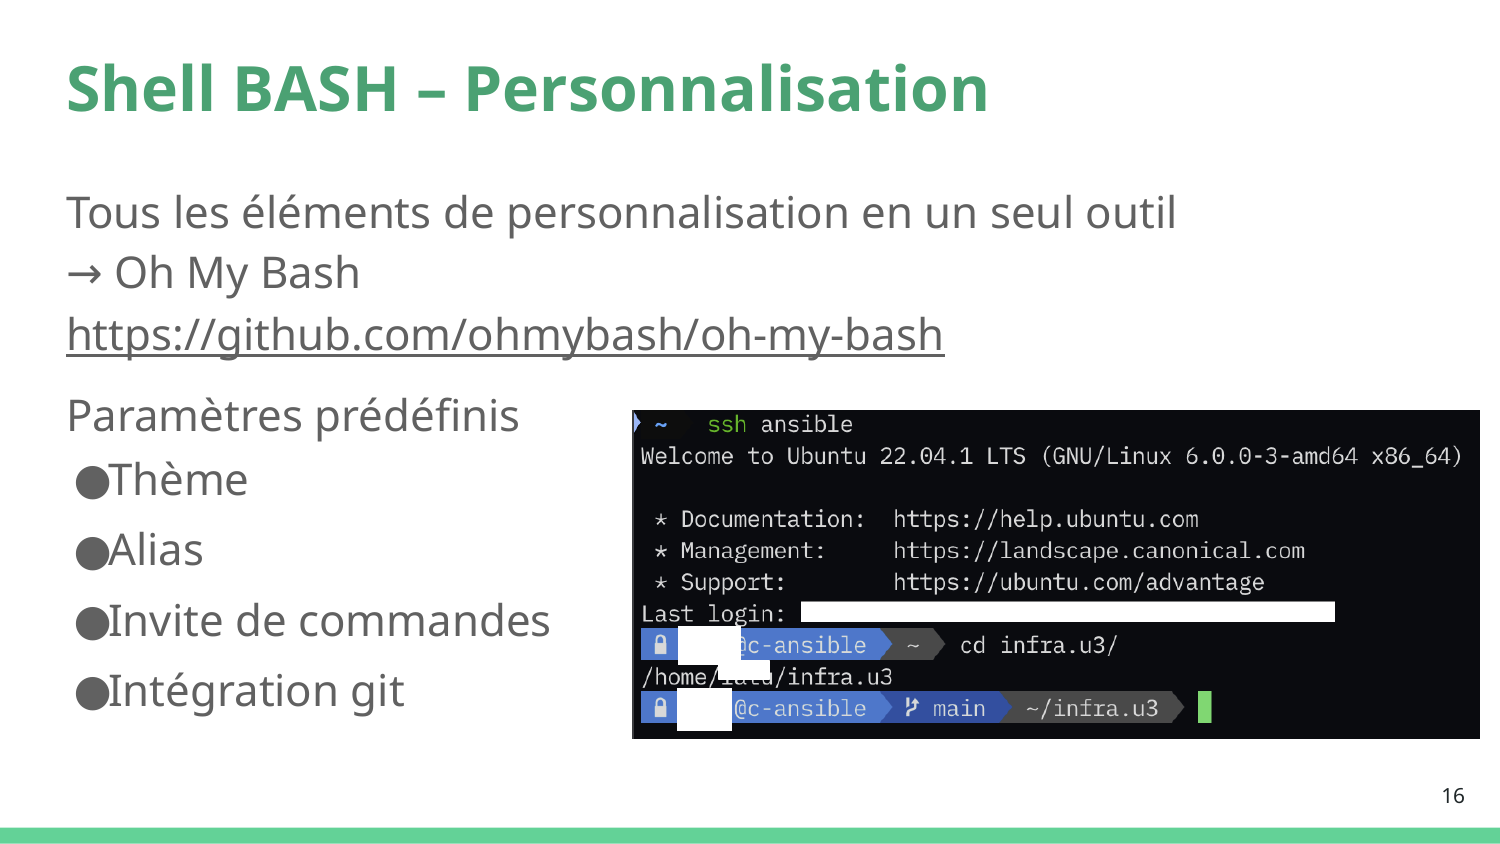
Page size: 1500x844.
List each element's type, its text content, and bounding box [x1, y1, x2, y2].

title Shell BASH – Personnalisation [51, 23, 1449, 117]
slide_number <numéro> [1389, 764, 1480, 830]
picture [632, 410, 1480, 739]
text_box [719, 660, 769, 680]
list Tous les éléments de personnalisation en un seul outil → Oh My Bash https://github.com/ohmybash/oh-my-bash Paramètres prédéfinis Thème Alias Invite de commandes Intégration git [51, 161, 1447, 731]
